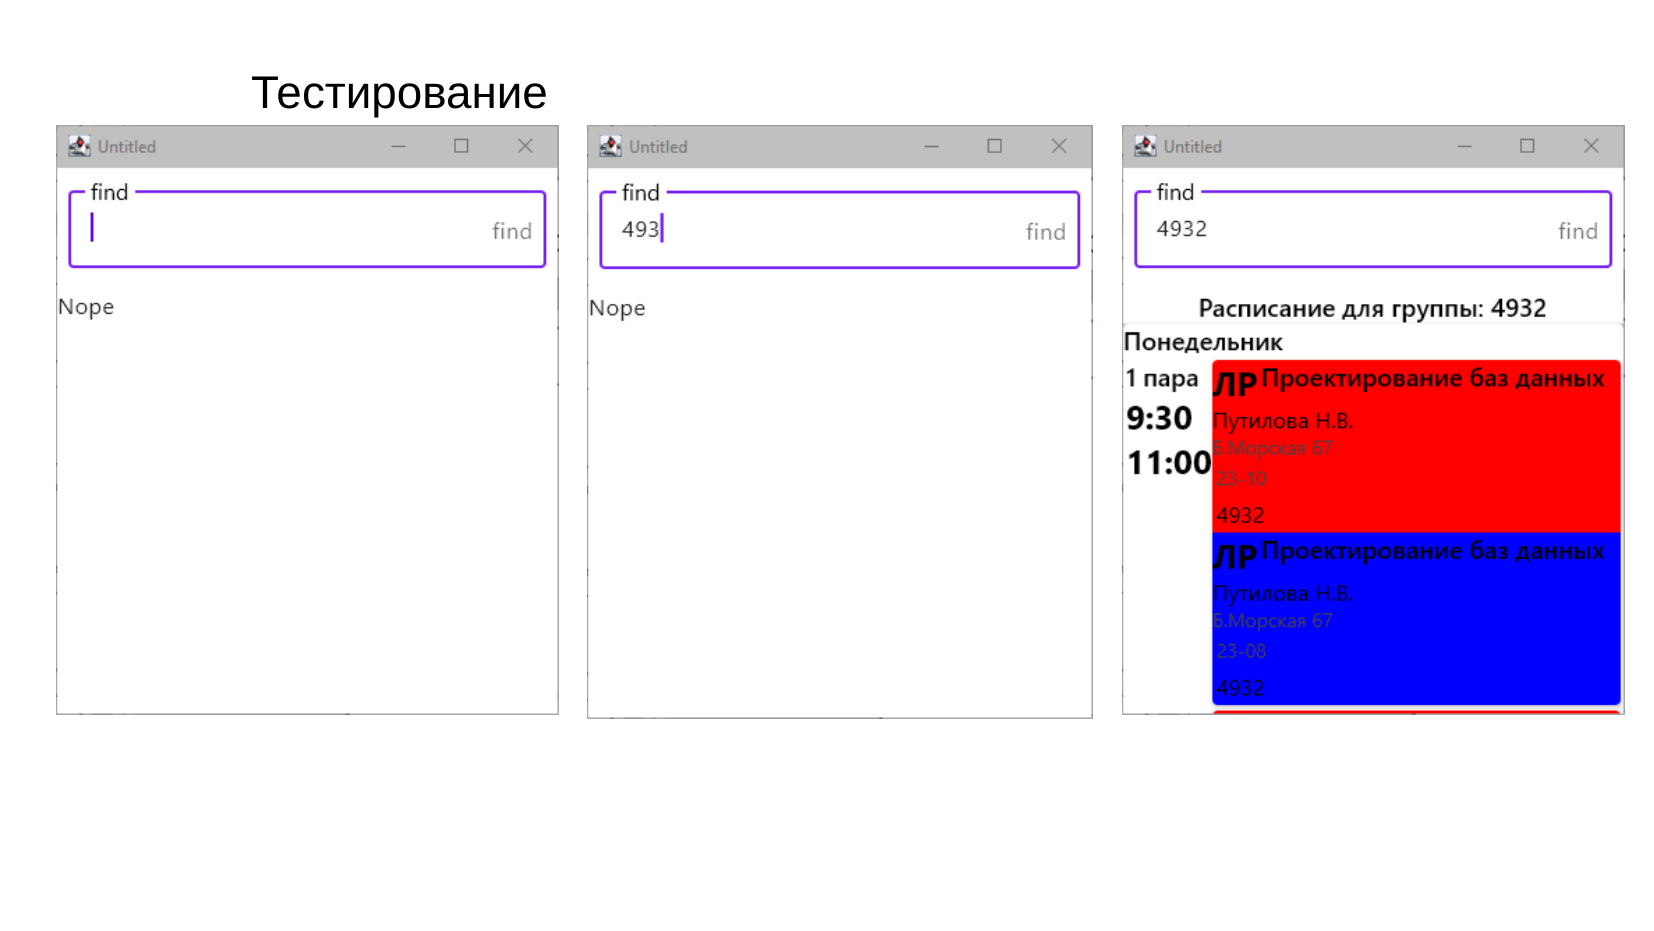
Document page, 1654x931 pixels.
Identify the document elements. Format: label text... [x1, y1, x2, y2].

text_box Тестирование [236, 59, 886, 126]
picture [1122, 125, 1625, 715]
picture [56, 125, 559, 715]
picture [587, 125, 1093, 719]
